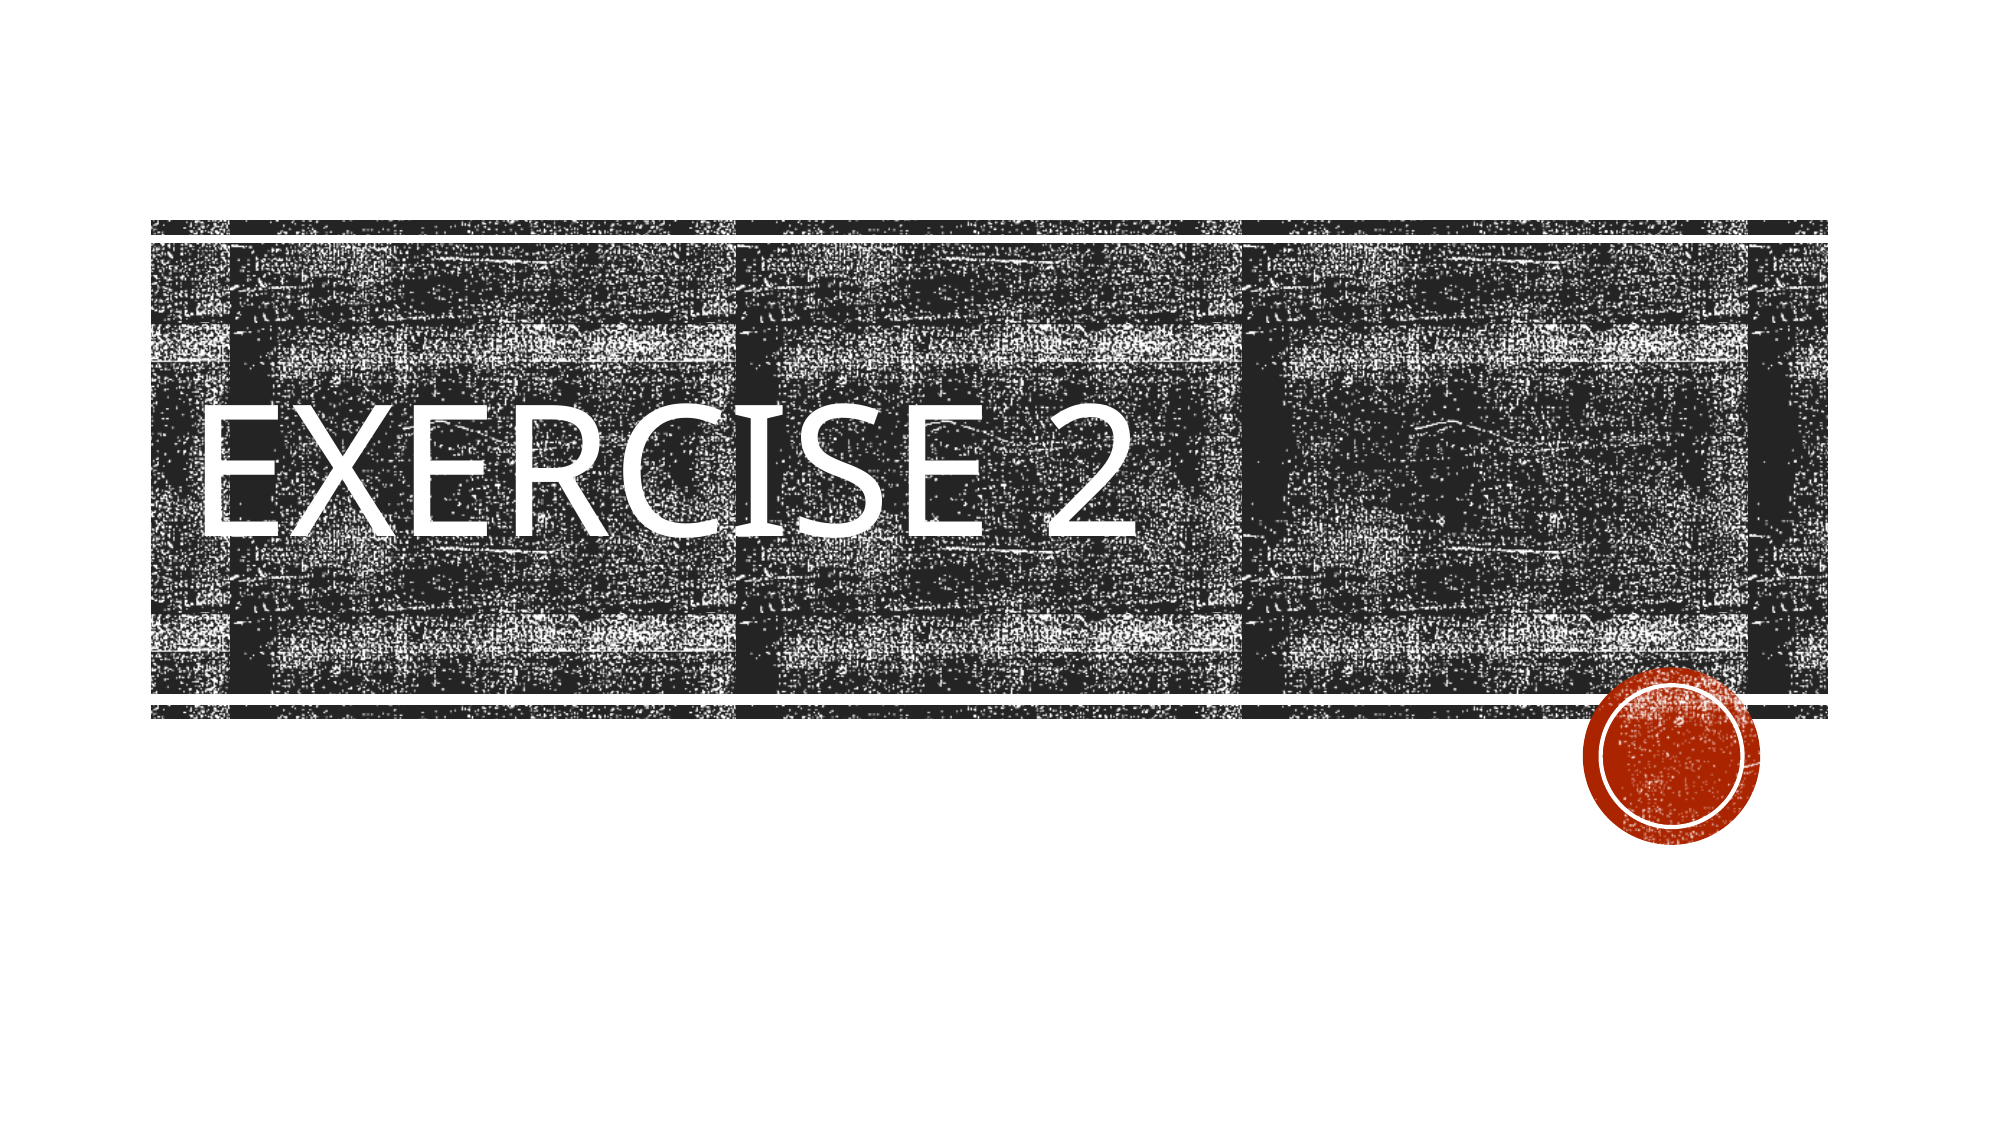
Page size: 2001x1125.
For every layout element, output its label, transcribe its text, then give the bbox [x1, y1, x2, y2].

title Exercise 2 [172, 234, 1808, 733]
